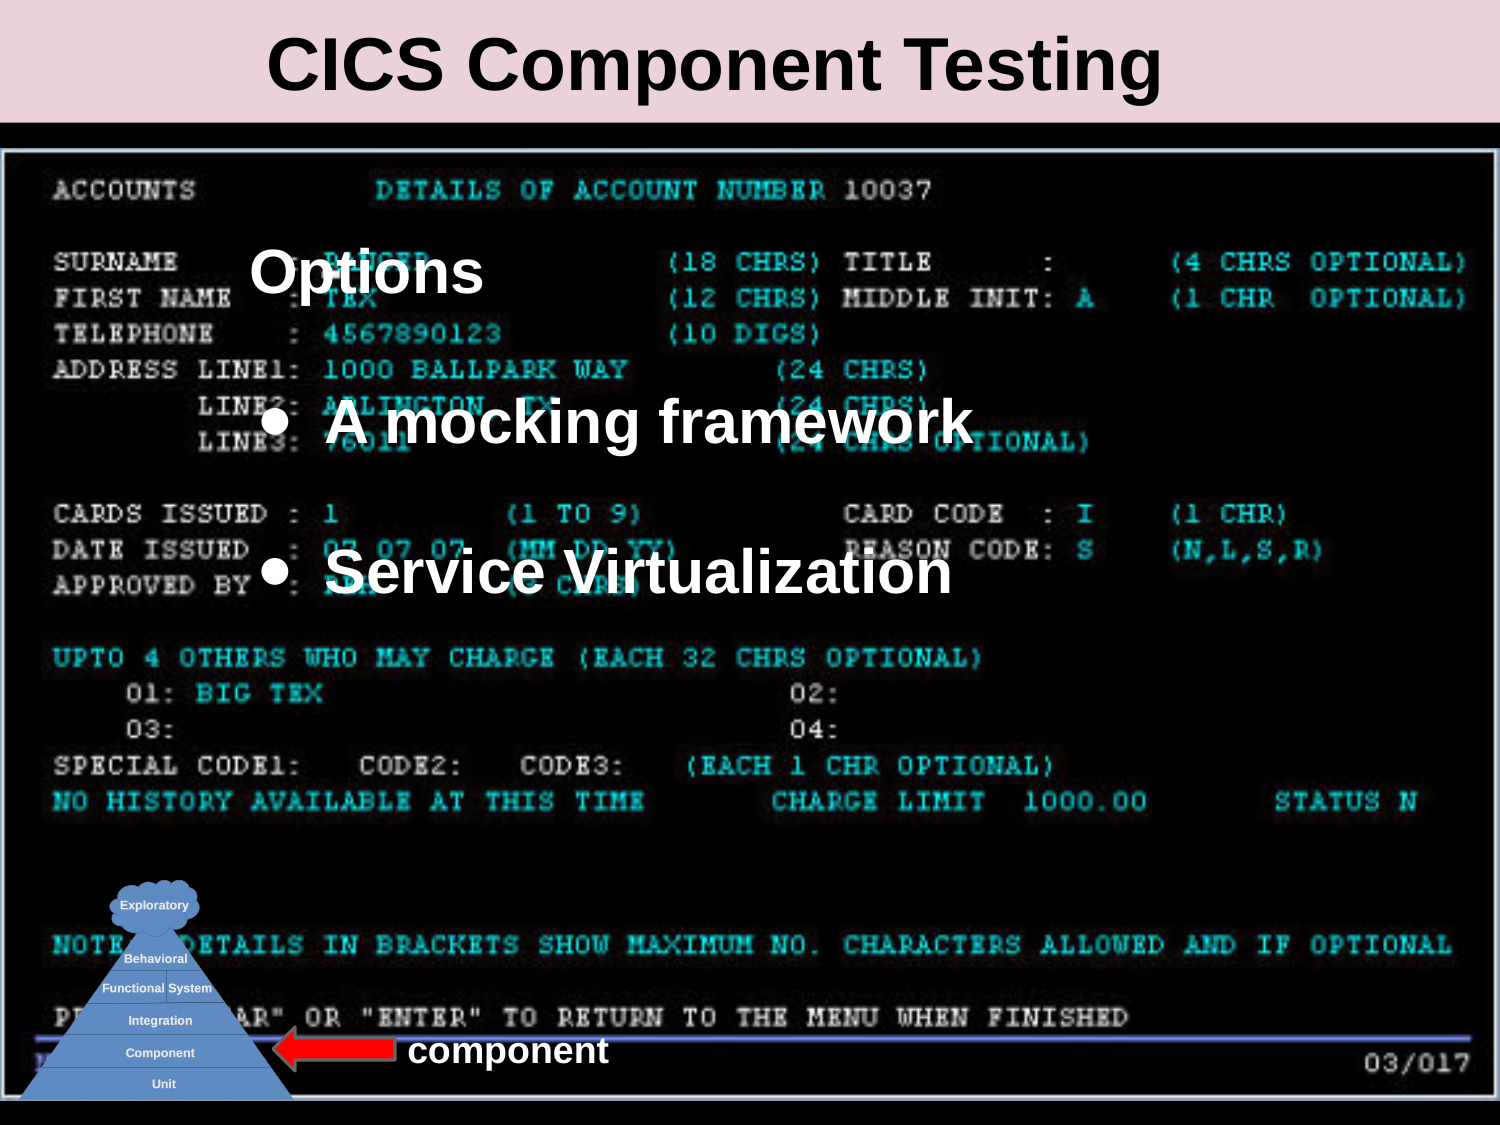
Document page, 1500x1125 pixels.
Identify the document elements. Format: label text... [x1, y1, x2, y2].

text_box CICS Component Testing [0, 0, 1500, 123]
text_box [0, 123, 1500, 148]
text_box component [392, 1010, 632, 1078]
text_box [0, 1101, 1500, 1125]
picture [0, 148, 1500, 1101]
text_box Options A mocking framework Service Virtualization [234, 215, 1082, 398]
text_box [273, 1027, 392, 1071]
